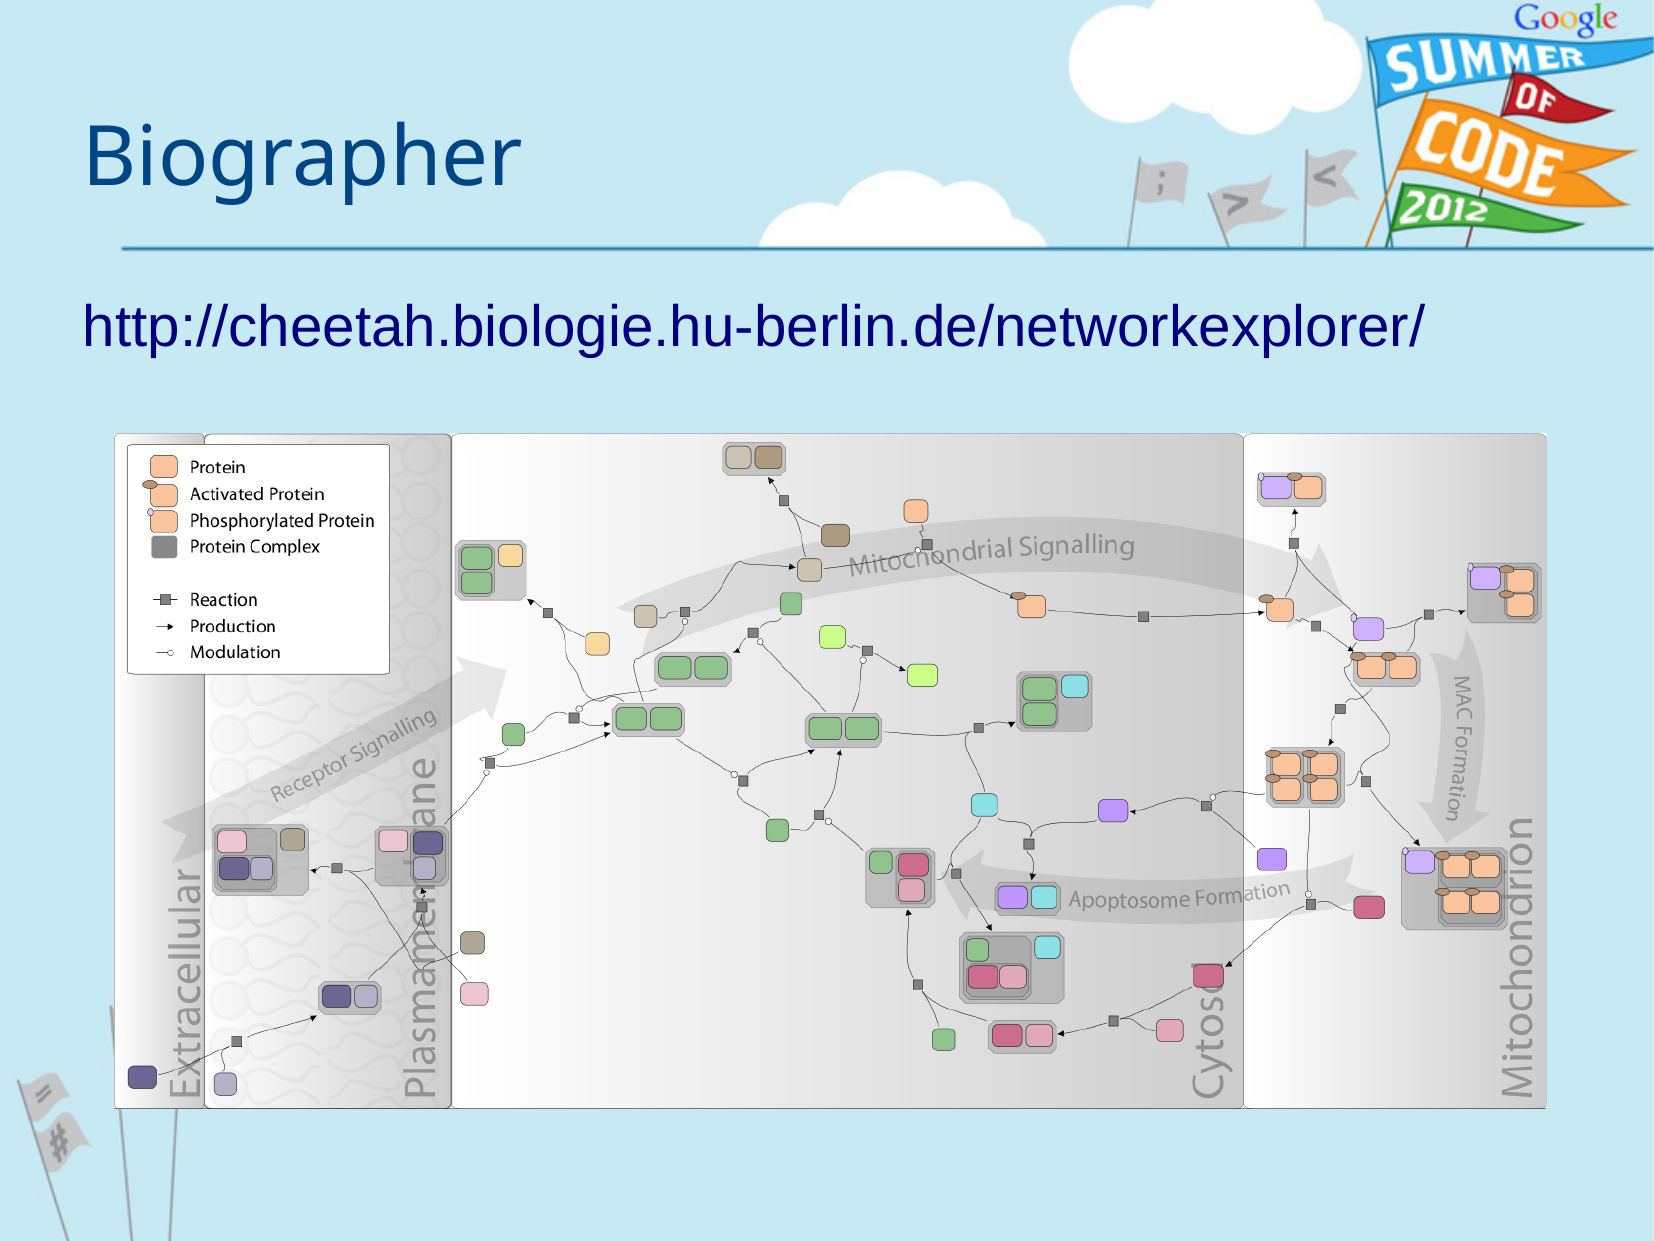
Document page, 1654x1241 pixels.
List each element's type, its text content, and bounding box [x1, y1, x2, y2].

picture [0, 0, 1654, 1241]
title Biographer [82, 49, 1571, 257]
subtitle http://cheetah.biologie.hu-berlin.de/networkexplorer/ [82, 293, 1571, 1163]
